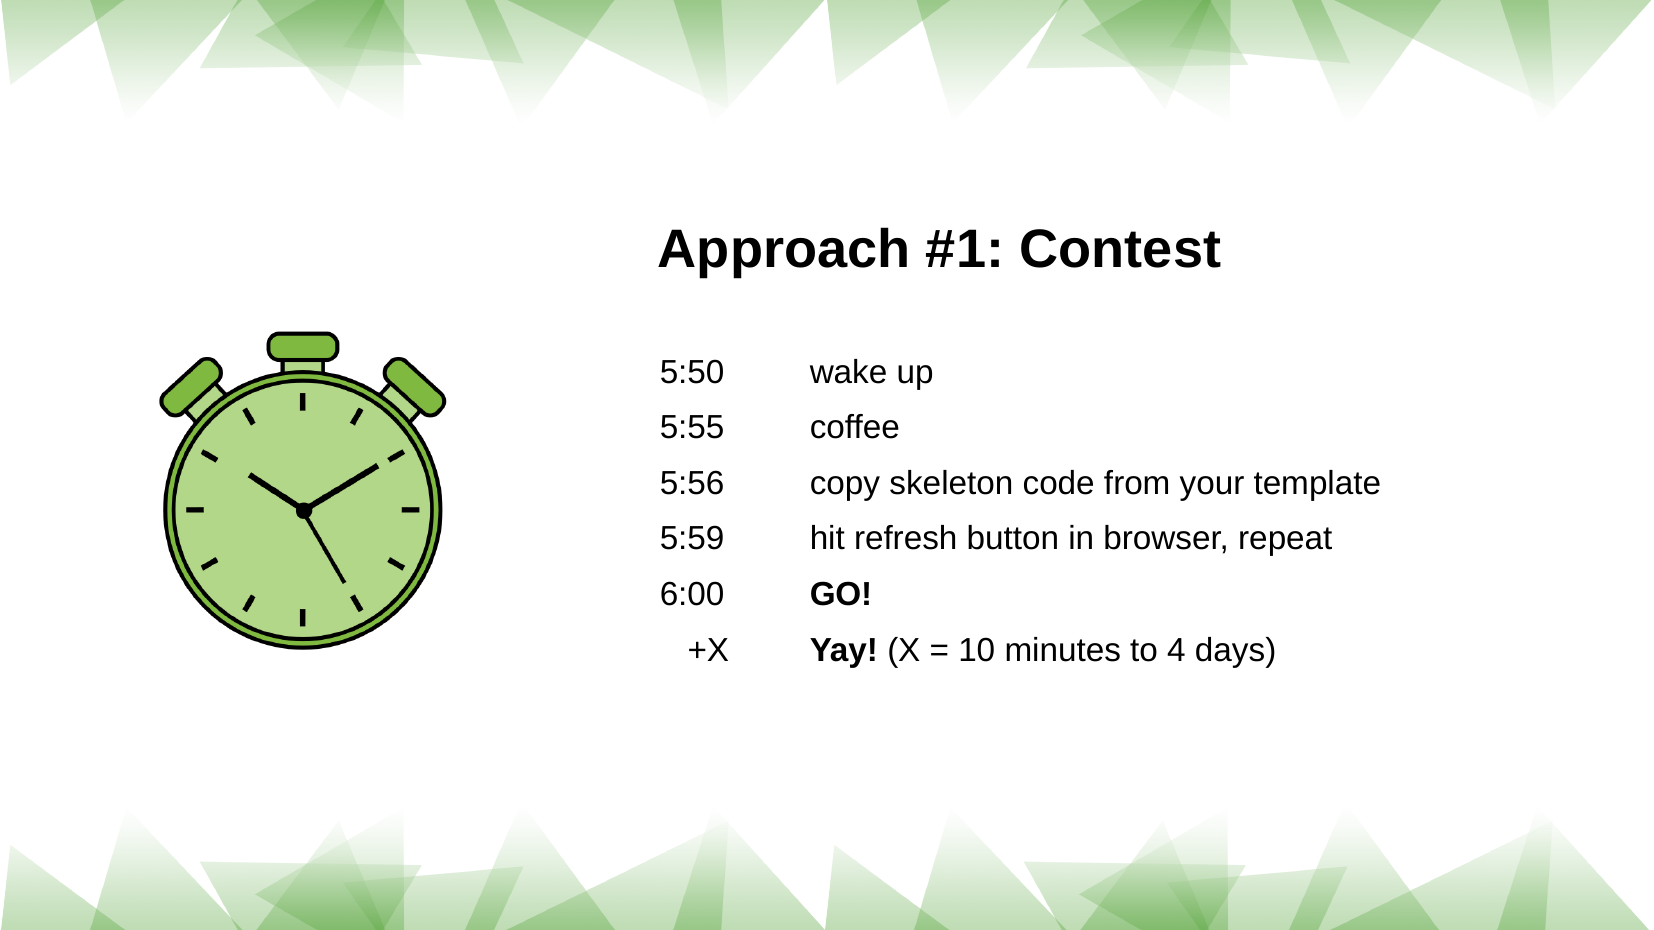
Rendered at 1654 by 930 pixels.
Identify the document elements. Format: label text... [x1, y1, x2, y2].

picture [0, 0, 1653, 128]
title Approach #1: Contest [657, 195, 1524, 301]
text_box 5:50 wake up 5:55 coffee 5:56 copy skeleton code from your template 5:59 hit refresh button in browser, repeat 6:00 GO! +X Yay! (X = 10 minutes to 4 days) [645, 327, 1636, 676]
picture [0, 802, 1651, 930]
picture [90, 280, 511, 701]
